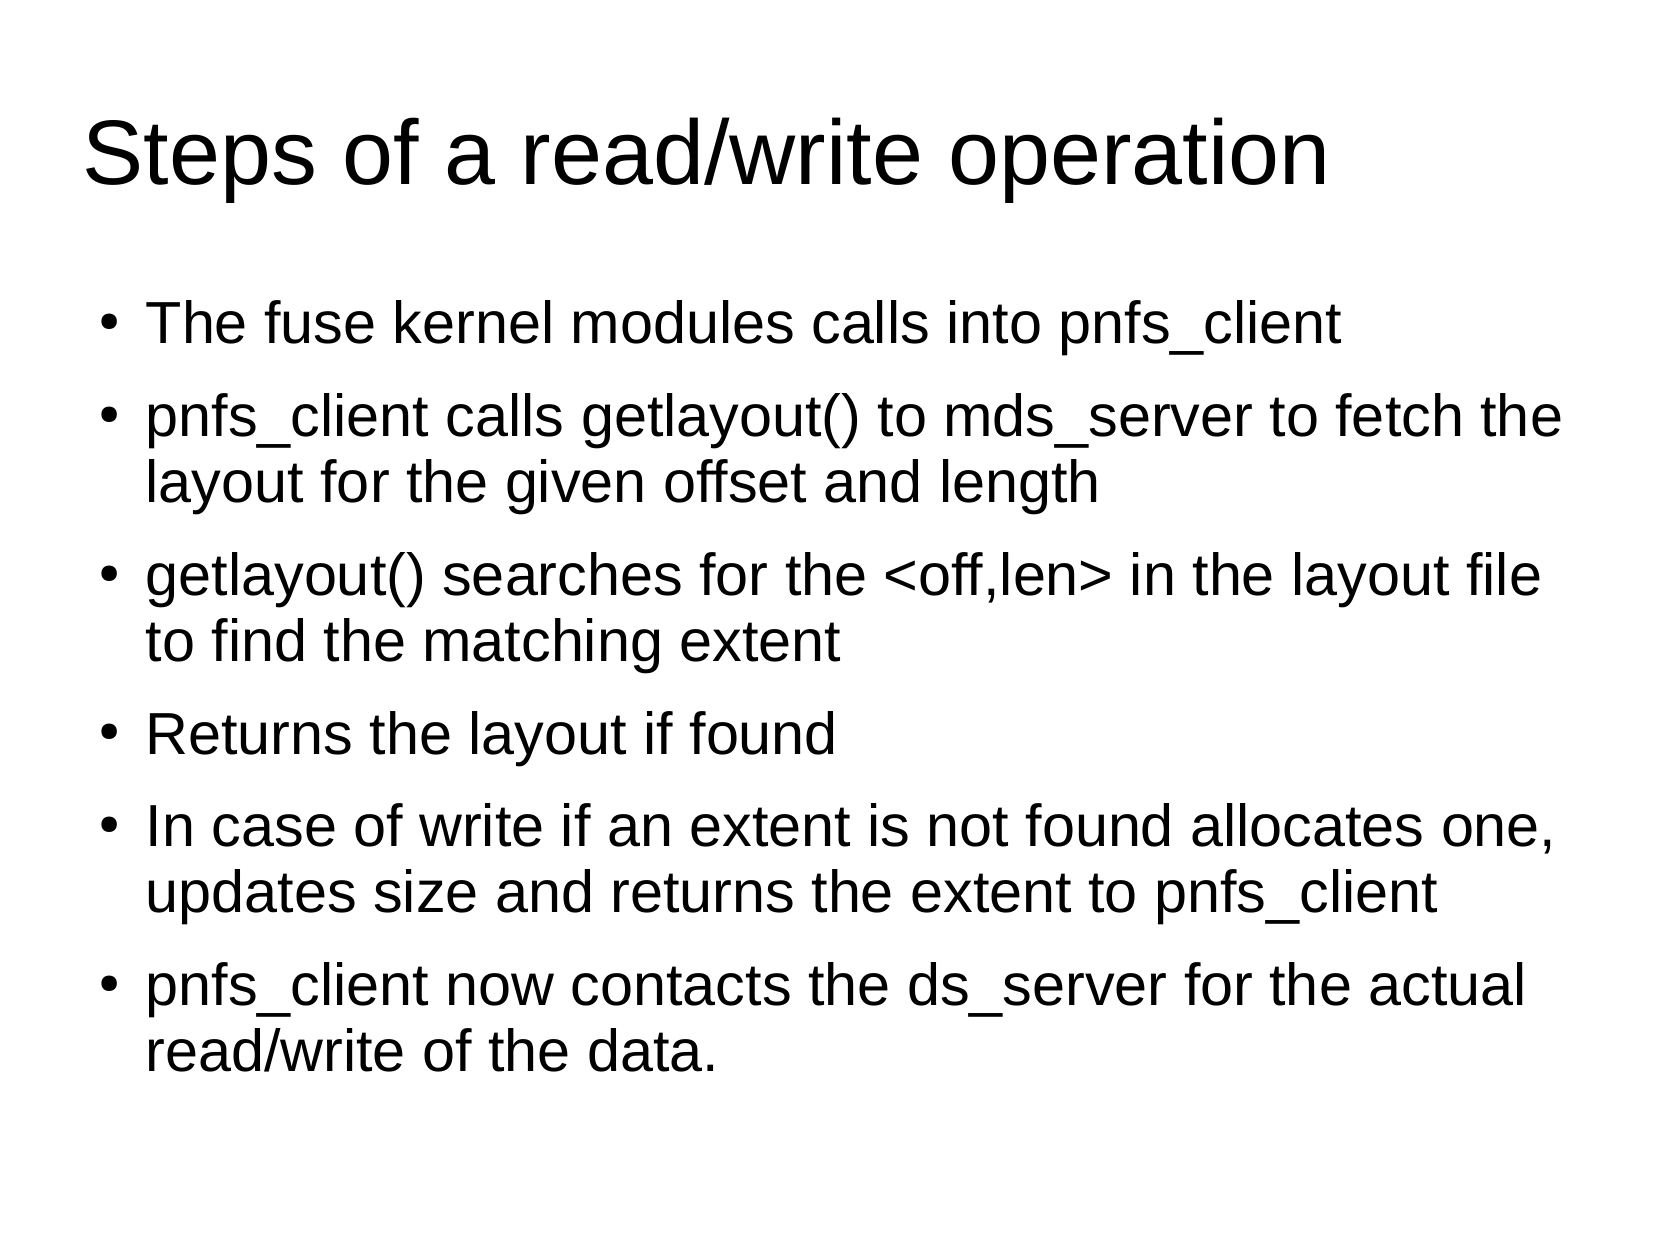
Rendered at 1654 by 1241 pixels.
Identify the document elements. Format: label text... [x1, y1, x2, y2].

title Steps of a read/write operation [82, 56, 1571, 250]
list The fuse kernel modules calls into pnfs_client pnfs_client calls getlayout() to mds_server to fetch the layout for the given offset and length getlayout() searches for the <off,len> in the layout file to find the matching extent Returns the layout if found In case of write if an extent is not found allocates one, updates size and returns the extent to pnfs_client pnfs_client now contacts the ds_server for the actual read/write of the data. [82, 290, 1571, 1109]
